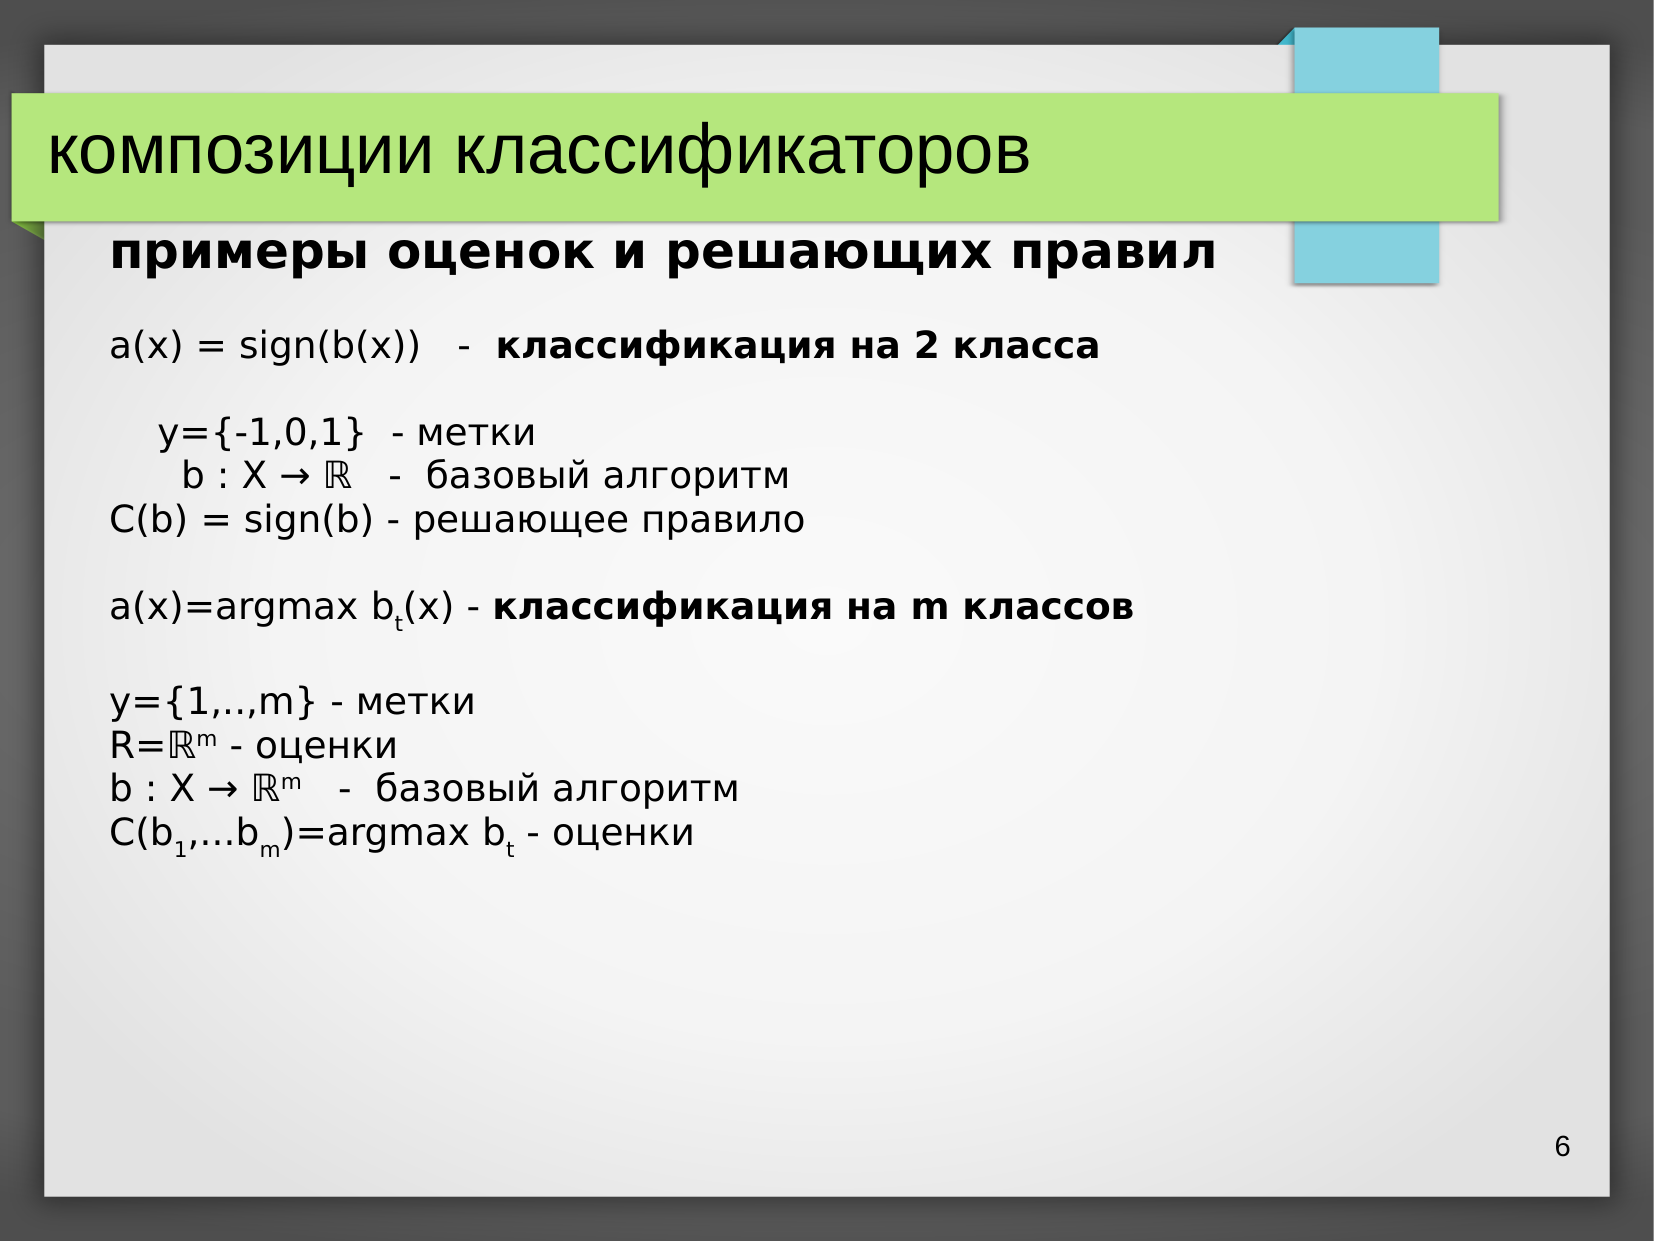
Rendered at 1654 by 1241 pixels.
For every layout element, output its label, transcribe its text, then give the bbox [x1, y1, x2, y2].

text_box примеры оценок и решающих правил a(x) = sign(b(x)) - классификация на 2 класса y={-1,0,1} - метки b : X → ℝ - базовый алгоритм C(b) = sign(b) - решающее правило a(x)=argmax bt(x) - классификация на m классов y={1,..,m} - метки R=ℝm - оценки b : X → ℝm - базовый алгоритм C(b1,...bm)=argmax bt - оценки [94, 214, 1453, 871]
title композиции классификаторов [47, 109, 1501, 189]
picture [0, 0, 1654, 1241]
